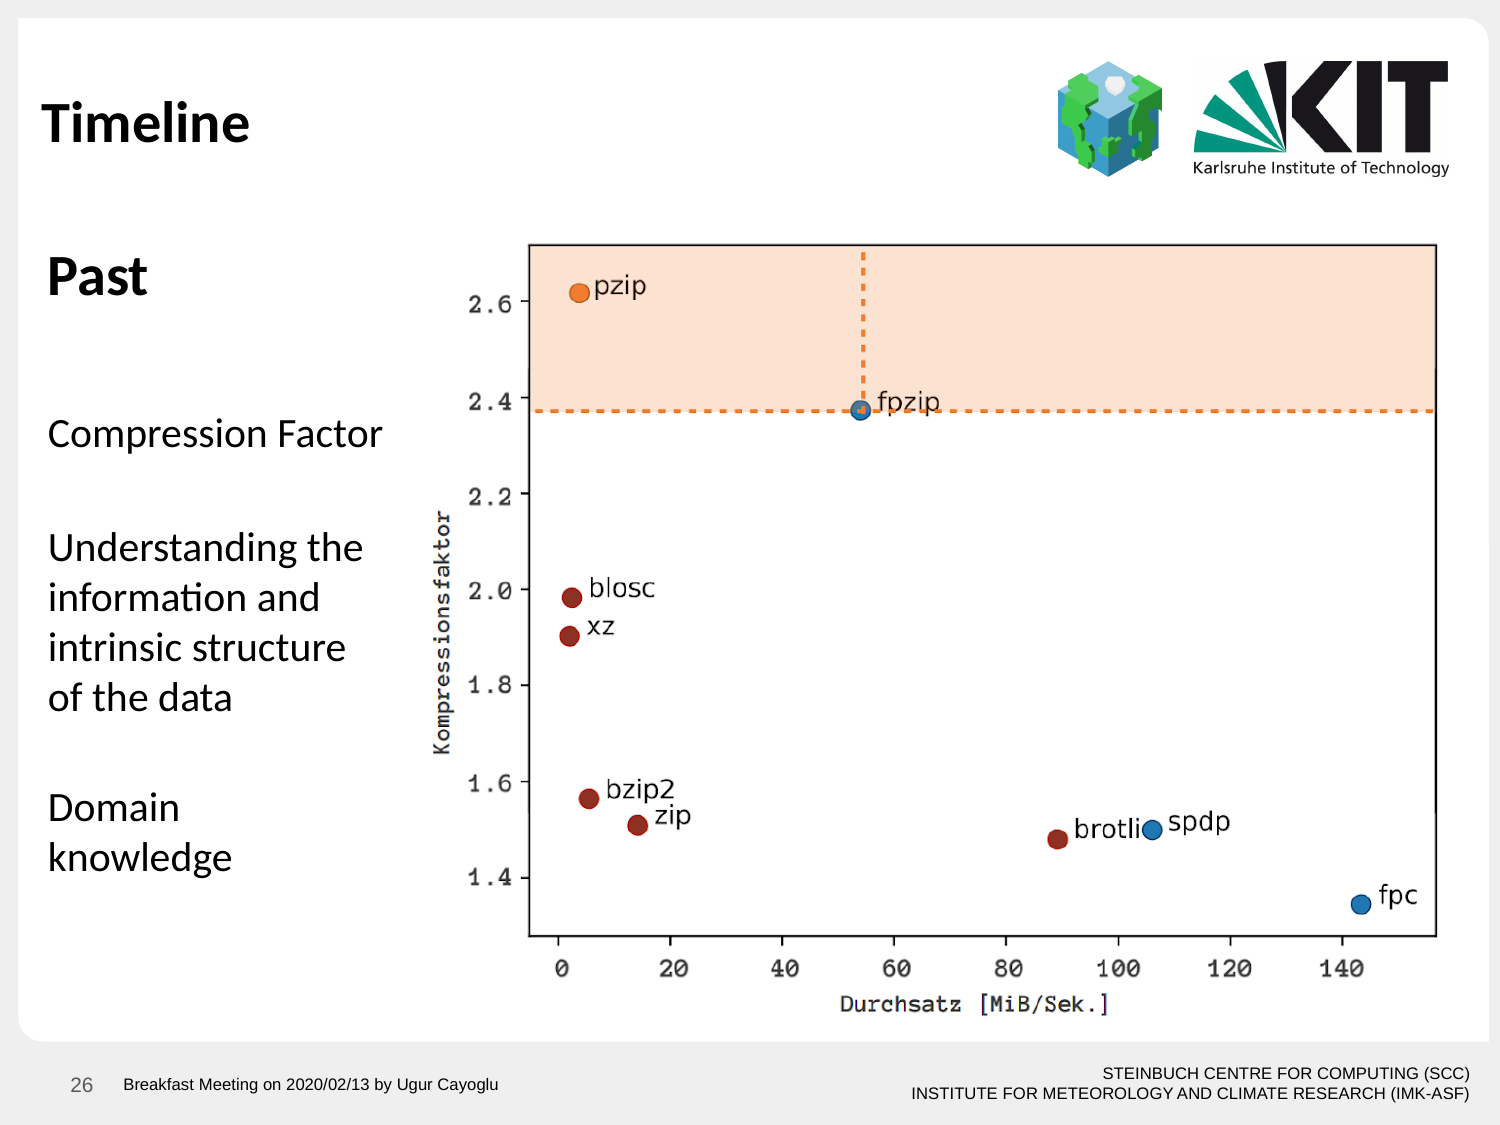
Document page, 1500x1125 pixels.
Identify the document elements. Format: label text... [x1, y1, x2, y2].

title Past [32, 233, 323, 311]
slide_number <number> [18, 1040, 109, 1125]
picture [416, 233, 1449, 1019]
text_box [18, 18, 1489, 1042]
picture [1058, 61, 1162, 177]
text_box Breakfast Meeting on 2020/02/13 by Ugur Cayoglu [108, 1041, 778, 1125]
text_box STEINBUCH CENTRE FOR COMPUTING (SCC) INSTITUTE FOR METEOROLOGY AND CLIMATE RESEARCH (IMK-ASF) [420, 1040, 1486, 1125]
picture [1194, 61, 1449, 177]
text_box Compression Factor [32, 398, 416, 464]
text_box Understanding the information and intrinsic structure of the data [32, 514, 386, 727]
text_box Domain knowledge [32, 748, 386, 912]
title Timeline [26, 81, 635, 158]
